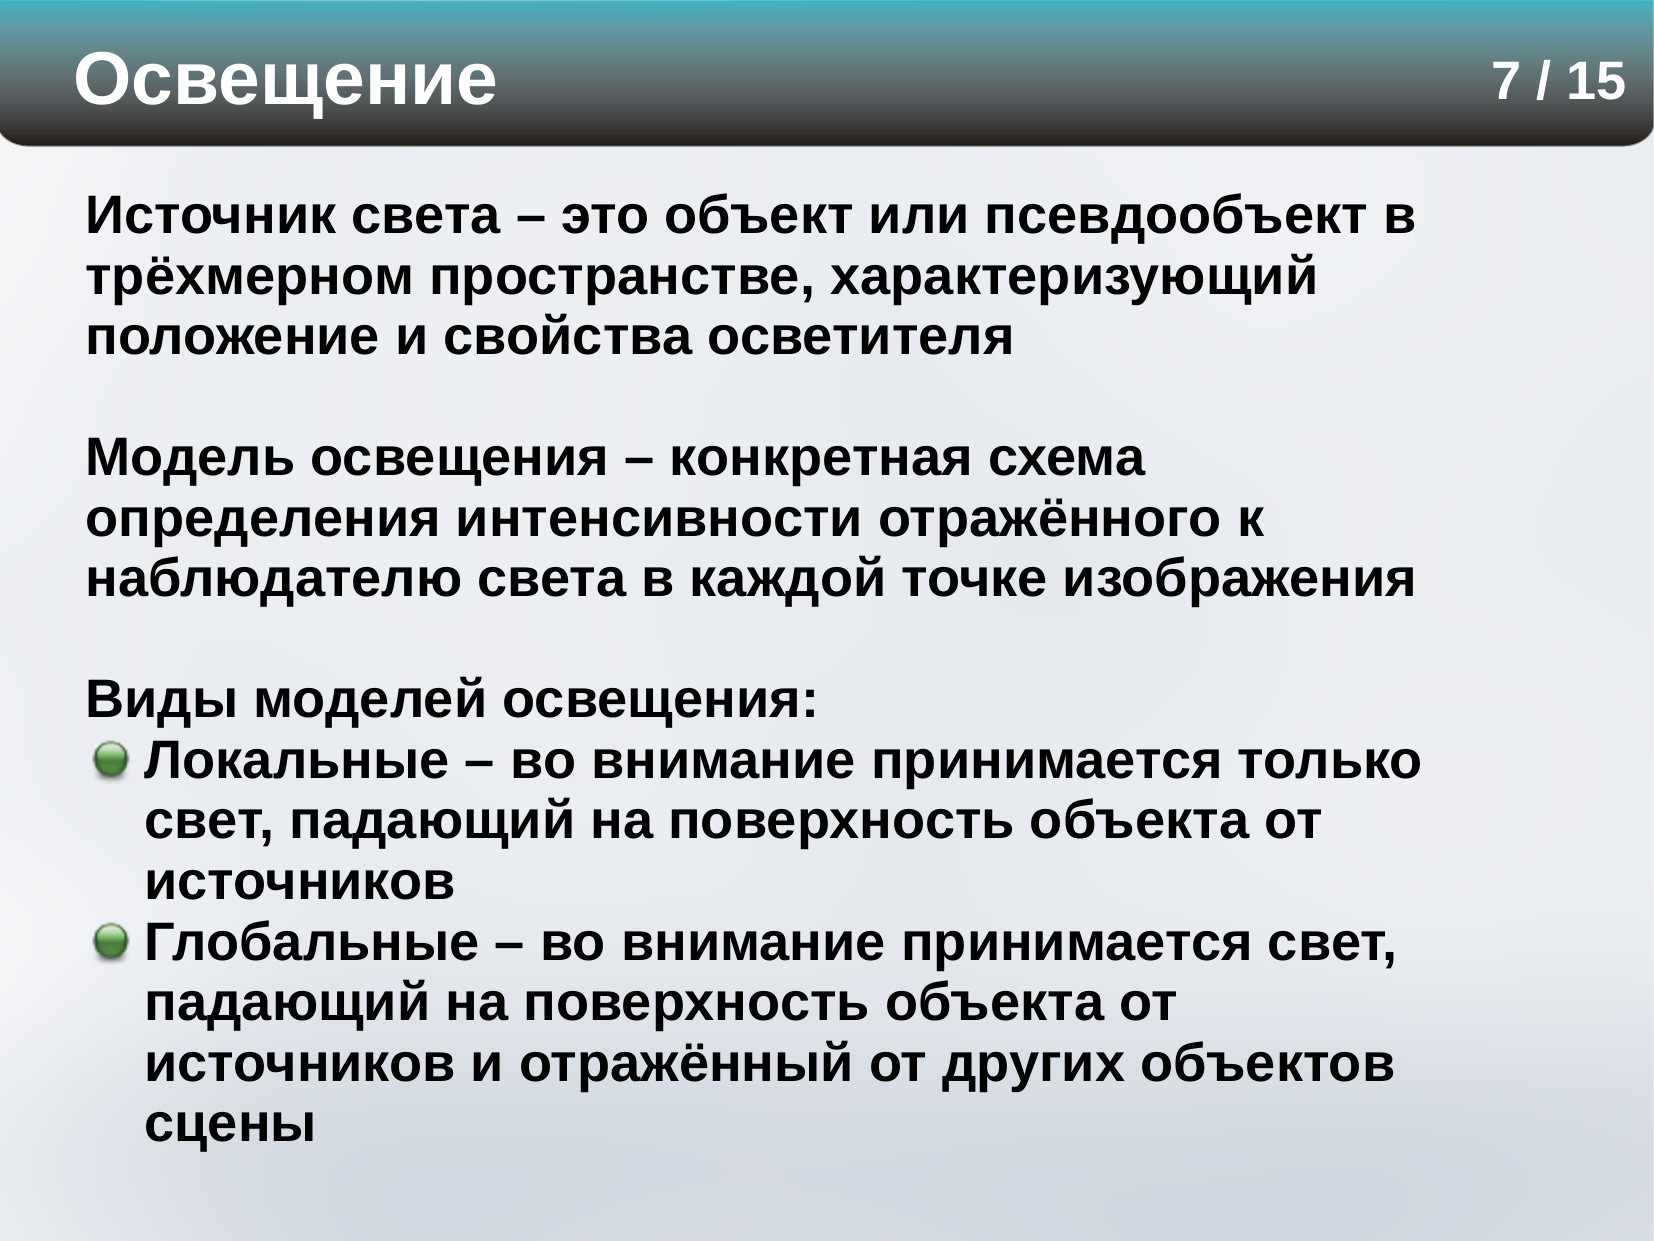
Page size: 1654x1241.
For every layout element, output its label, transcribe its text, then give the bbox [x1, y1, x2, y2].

text_box <номер> / 15 [1476, 42, 1654, 179]
text_box Источник света – это объект или псевдообъект в трёхмерном пространстве, характеризующий положение и свойства осветителя Модель освещения – конкретная схема определения интенсивности отражённого к наблюдателю света в каждой точке изображения Виды моделей освещения: Локальные – во внимание принимается только свет, падающий на поверхность объекта от источников Глобальные – во внимание принимается свет, падающий на поверхность объекта от источников и отражённый от других объектов сцены [70, 177, 1506, 1161]
picture [0, 0, 1654, 1241]
text_box Освещение [59, 29, 916, 129]
